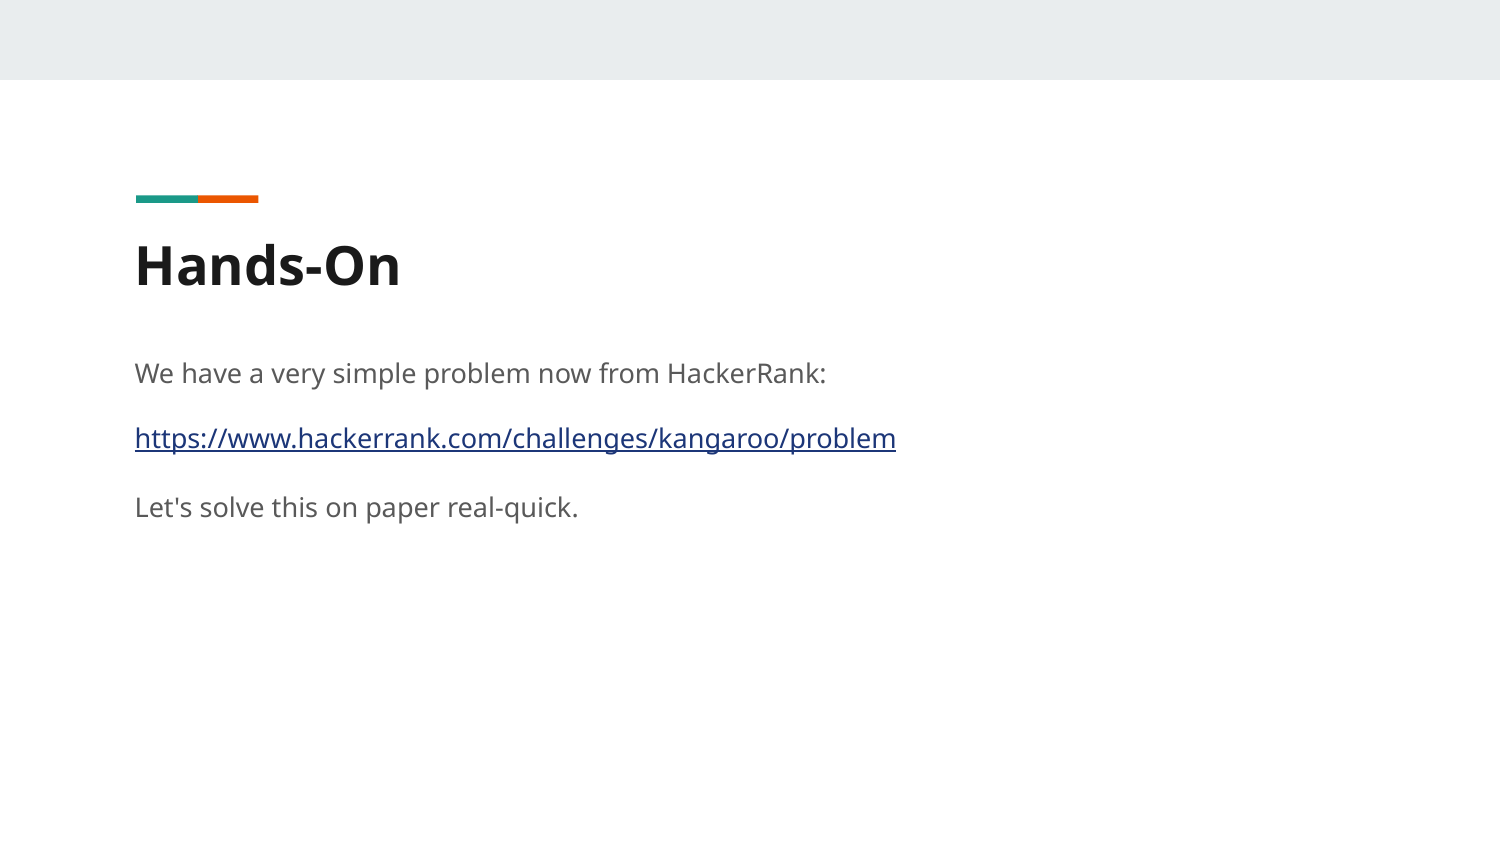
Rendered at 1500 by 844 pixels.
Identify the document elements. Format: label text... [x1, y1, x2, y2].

title Hands-On [119, 216, 1381, 305]
list We have a very simple problem now from HackerRank: https://www.hackerrank.com/challenges/kangaroo/problem Let's solve this on paper real-quick. [119, 341, 1381, 712]
